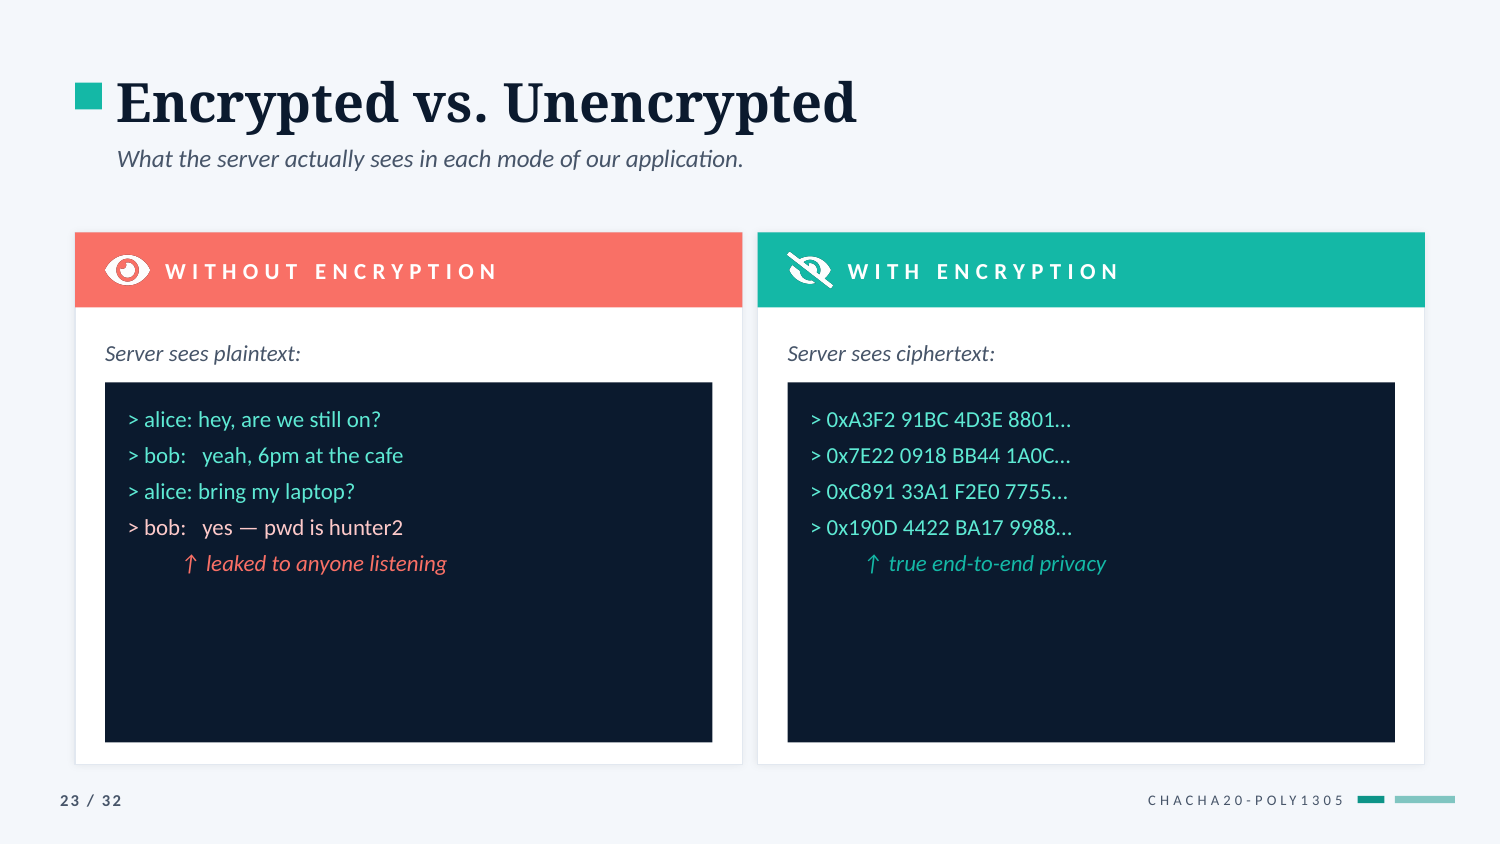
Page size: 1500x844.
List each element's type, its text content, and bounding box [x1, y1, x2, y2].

text_box Encrypted vs. Unencrypted [116, 60, 1422, 142]
text_box [75, 82, 102, 110]
text_box > alice: hey, are we still on? > bob: yeah, 6pm at the cafe > alice: bring my laptop? > bob: yes — pwd is hunter2 ↑ leaked to anyone listening [127, 405, 705, 728]
text_box [1394, 795, 1455, 804]
text_box CHACHA20-POLY1305 [1050, 780, 1343, 819]
picture [787, 247, 833, 293]
text_box [757, 232, 1425, 765]
text_box What the server actually sees in each mode of our application. [116, 142, 1422, 188]
text_box Server sees ciphertext: [787, 329, 1395, 375]
text_box [75, 232, 743, 765]
text_box 23 / 32 [59, 780, 210, 819]
text_box [1357, 795, 1385, 804]
text_box WITH ENCRYPTION [847, 232, 1403, 308]
picture [105, 247, 150, 293]
text_box Server sees plaintext: [105, 329, 713, 375]
text_box WITHOUT ENCRYPTION [164, 232, 720, 308]
text_box > 0xA3F2 91BC 4D3E 8801… > 0x7E22 0918 BB44 1A0C… > 0xC891 33A1 F2E0 7755… > 0x190D 4422 BA17 9988… ↑ true end-to-end privacy [810, 405, 1388, 728]
